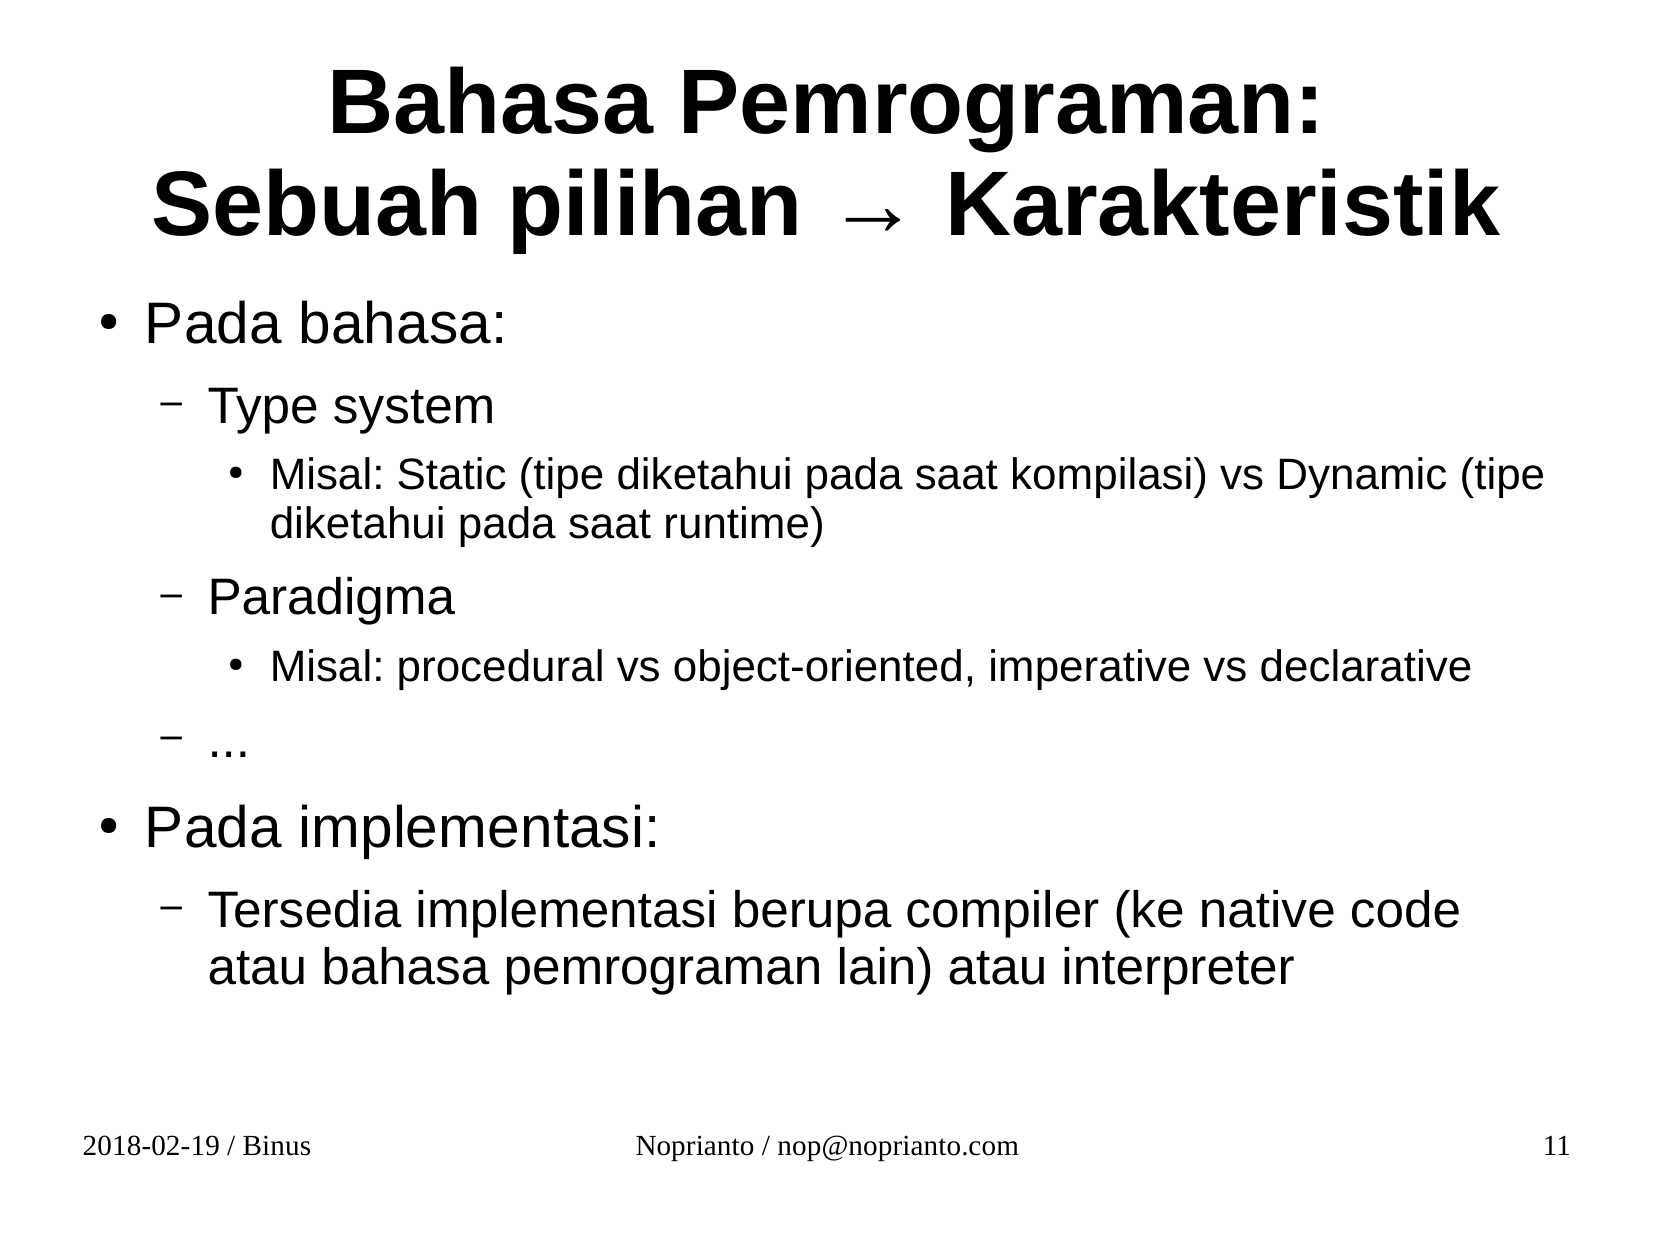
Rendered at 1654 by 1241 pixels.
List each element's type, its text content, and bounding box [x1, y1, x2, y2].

list Pada bahasa: Type system Misal: Static (tipe diketahui pada saat kompilasi) vs Dynamic (tipe diketahui pada saat runtime) Paradigma Misal: procedural vs object-oriented, imperative vs declarative ... Pada implementasi: Tersedia implementasi berupa compiler (ke native code atau bahasa pemrograman lain) atau interpreter [82, 290, 1571, 1010]
title Bahasa Pemrograman: Sebuah pilihan → Karakteristik [82, 49, 1571, 257]
